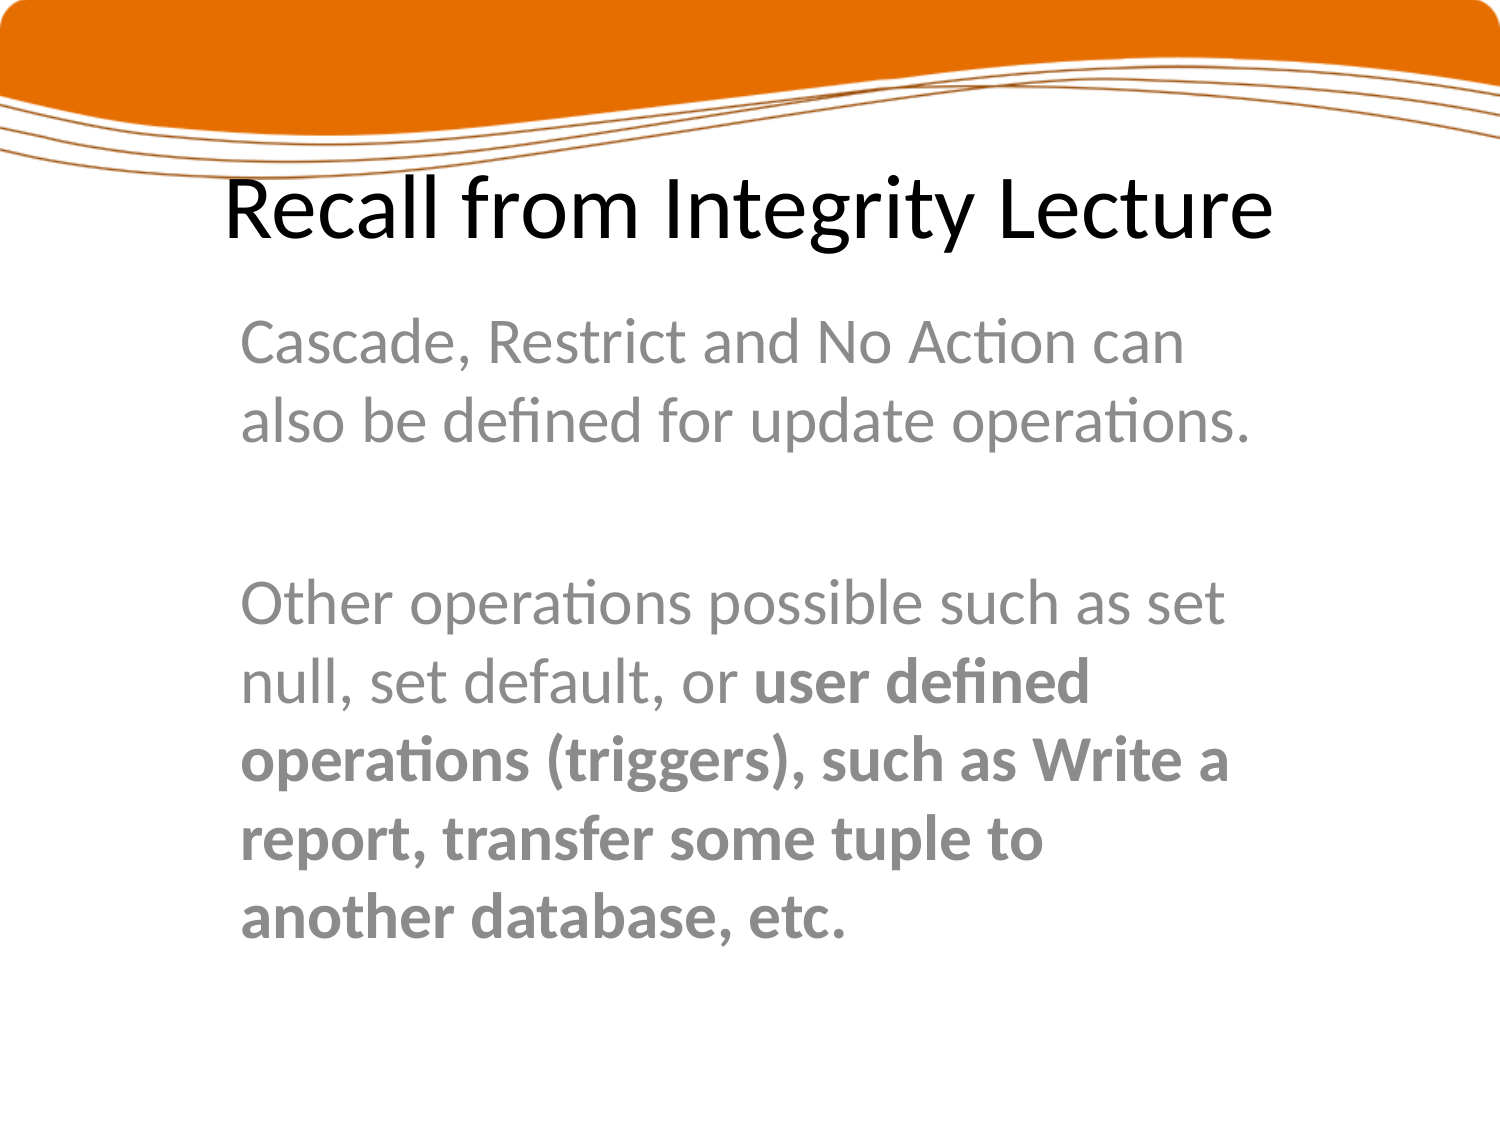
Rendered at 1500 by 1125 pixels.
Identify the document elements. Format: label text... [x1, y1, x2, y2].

picture [0, 0, 1500, 180]
title Recall from Integrity Lecture [75, 125, 1425, 279]
subtitle Cascade, Restrict and No Action can also be defined for update operations. Other operations possible such as set null, set default, or user defined operations (triggers), such as Write a report, transfer some tuple to another database, etc. [225, 290, 1275, 988]
